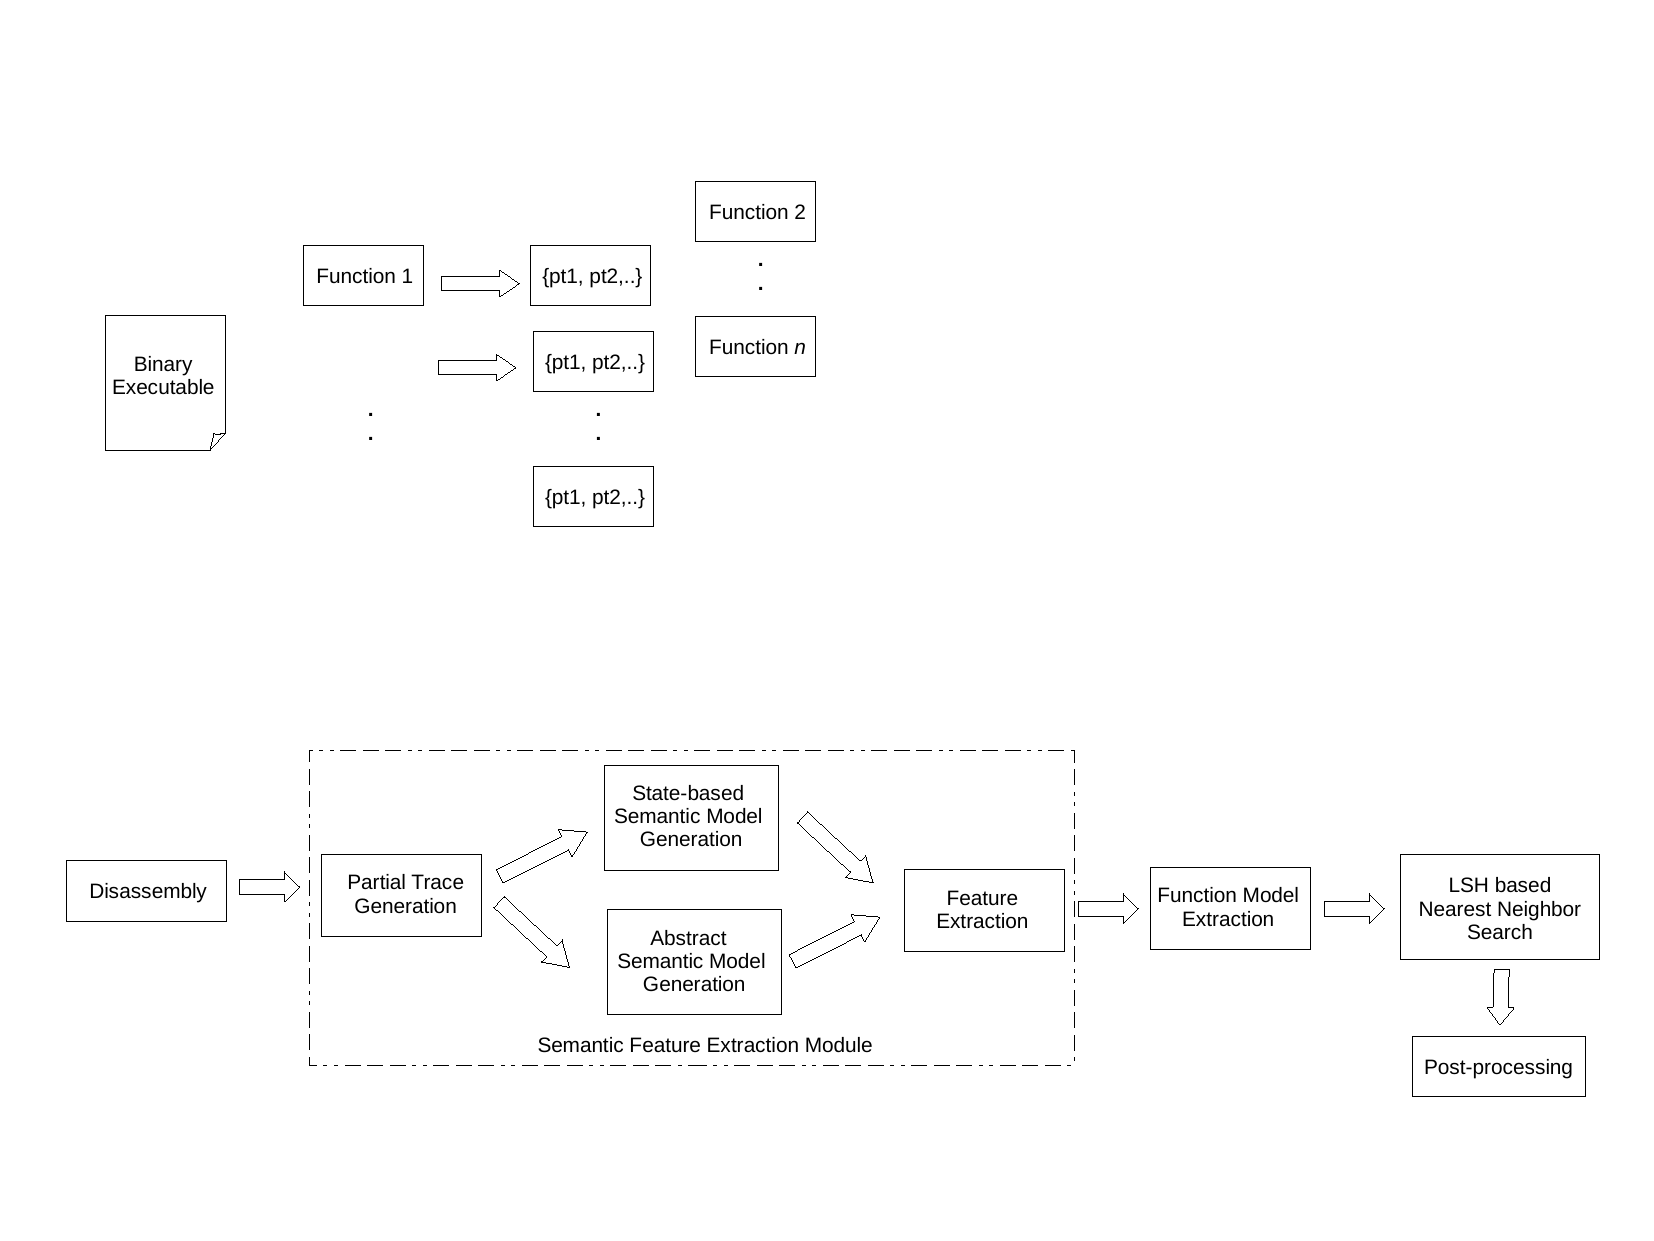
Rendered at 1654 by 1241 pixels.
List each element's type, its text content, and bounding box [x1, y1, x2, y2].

text_box Post-processing [1404, 1048, 1600, 1126]
text_box Function 2 [690, 193, 826, 271]
text_box [1150, 867, 1311, 876]
text_box . . [530, 390, 666, 467]
text_box . . [693, 240, 829, 317]
text_box [1324, 893, 1385, 924]
text_box [1078, 893, 1139, 924]
text_box Partial Trace Generation [315, 863, 496, 968]
text_box [530, 245, 651, 257]
text_box [695, 317, 816, 328]
text_box [441, 270, 520, 297]
text_box [239, 871, 300, 902]
text_box Disassembly [58, 872, 239, 951]
text_box [66, 860, 227, 872]
text_box Abstract Semantic Model Generation [601, 918, 782, 1023]
text_box Function Model Extraction [1138, 876, 1319, 981]
text_box [303, 245, 424, 257]
text_box {pt1, pt2,..} [527, 343, 663, 421]
text_box {pt1, pt2,..} [527, 478, 663, 556]
text_box {pt1, pt2,..} [525, 257, 661, 335]
text_box . . [303, 390, 439, 467]
text_box Feature Extraction [892, 878, 1073, 983]
text_box [533, 331, 654, 343]
text_box [1412, 1036, 1586, 1048]
text_box Binary Executable [95, 345, 231, 422]
text_box [105, 315, 226, 345]
text_box Function n [690, 328, 826, 406]
text_box [1400, 854, 1600, 866]
text_box Semantic Feature Extraction Module [480, 1025, 931, 1103]
text_box Function 1 [297, 257, 433, 335]
text_box [533, 467, 654, 478]
text_box [1487, 969, 1514, 1025]
text_box [438, 354, 516, 381]
text_box [105, 422, 226, 451]
text_box LSH based Nearest Neighbor Search [1395, 866, 1606, 960]
text_box [695, 181, 816, 193]
text_box [309, 750, 1075, 1066]
text_box State-based Semantic Model Generation [598, 774, 779, 879]
